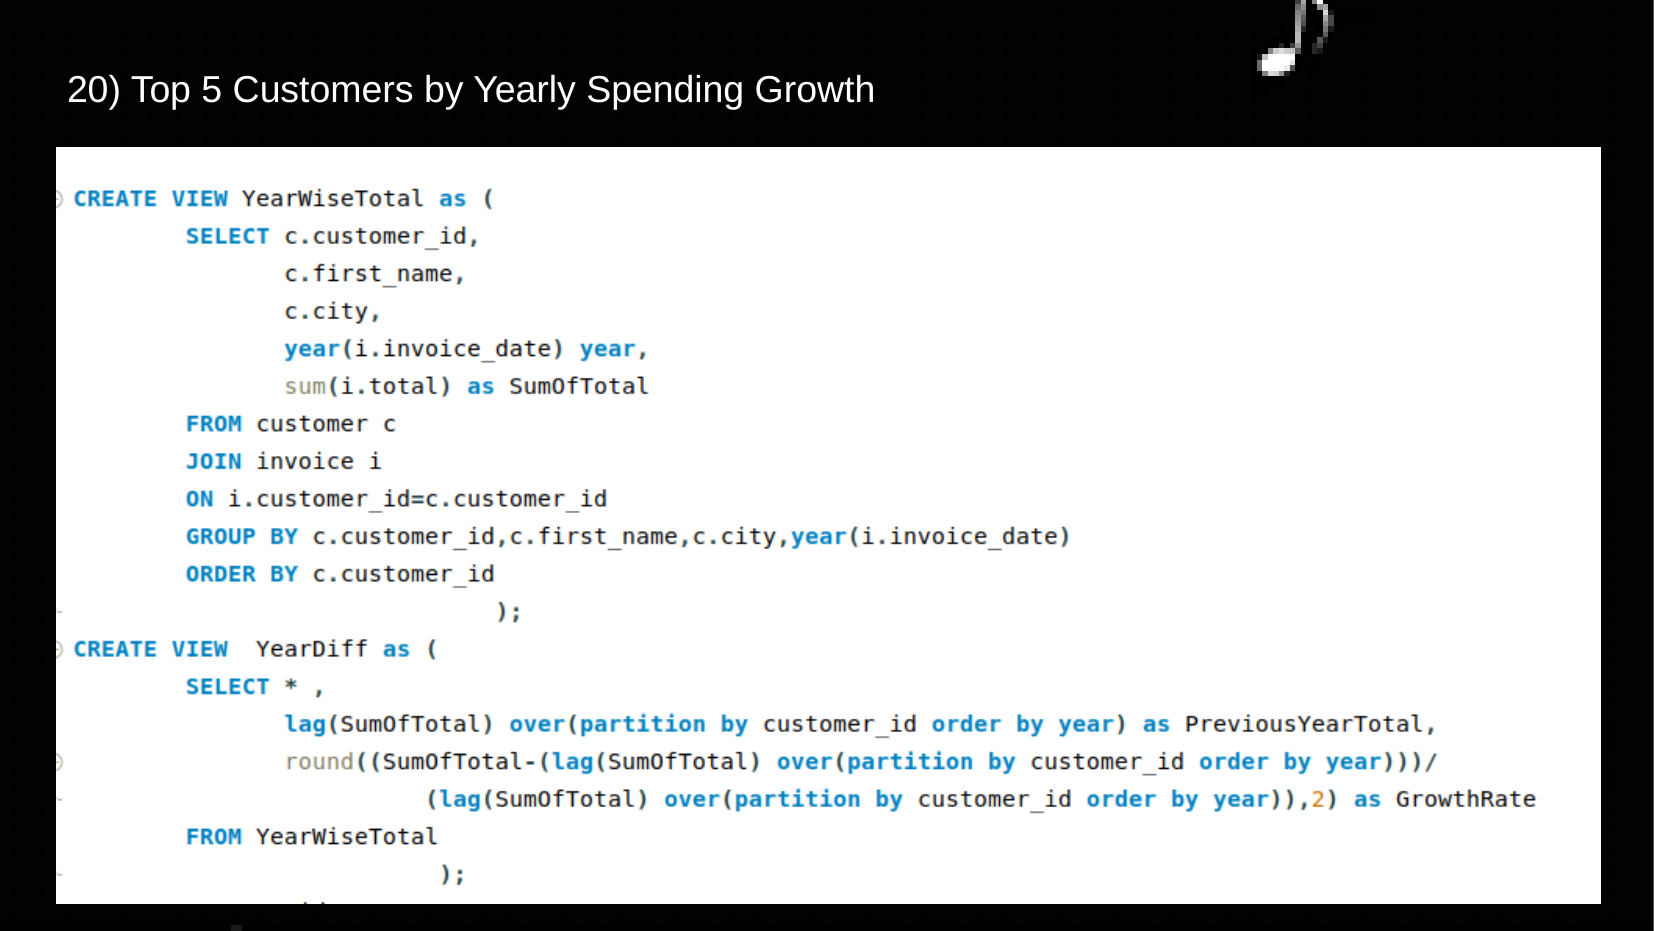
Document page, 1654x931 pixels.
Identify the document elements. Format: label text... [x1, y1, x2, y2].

picture [0, 0, 1654, 931]
text_box 20) Top 5 Customers by Yearly Spending Growth [52, 61, 1300, 161]
